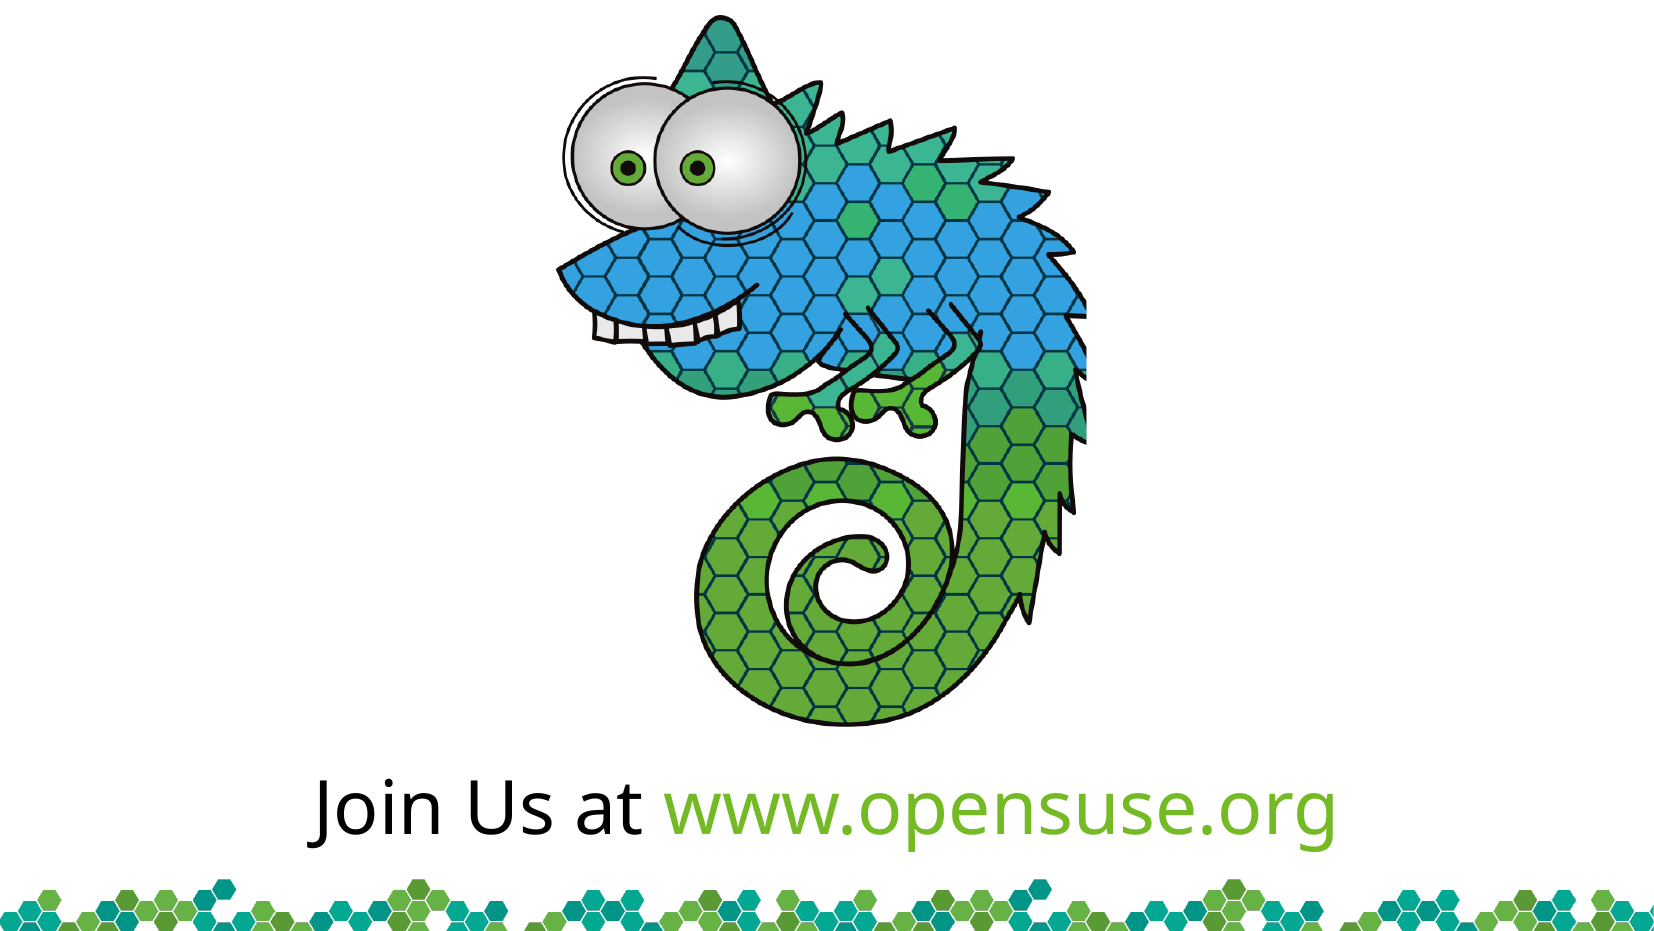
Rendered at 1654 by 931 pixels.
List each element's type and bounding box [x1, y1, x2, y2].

picture [0, 871, 1654, 931]
picture [556, 15, 1097, 727]
